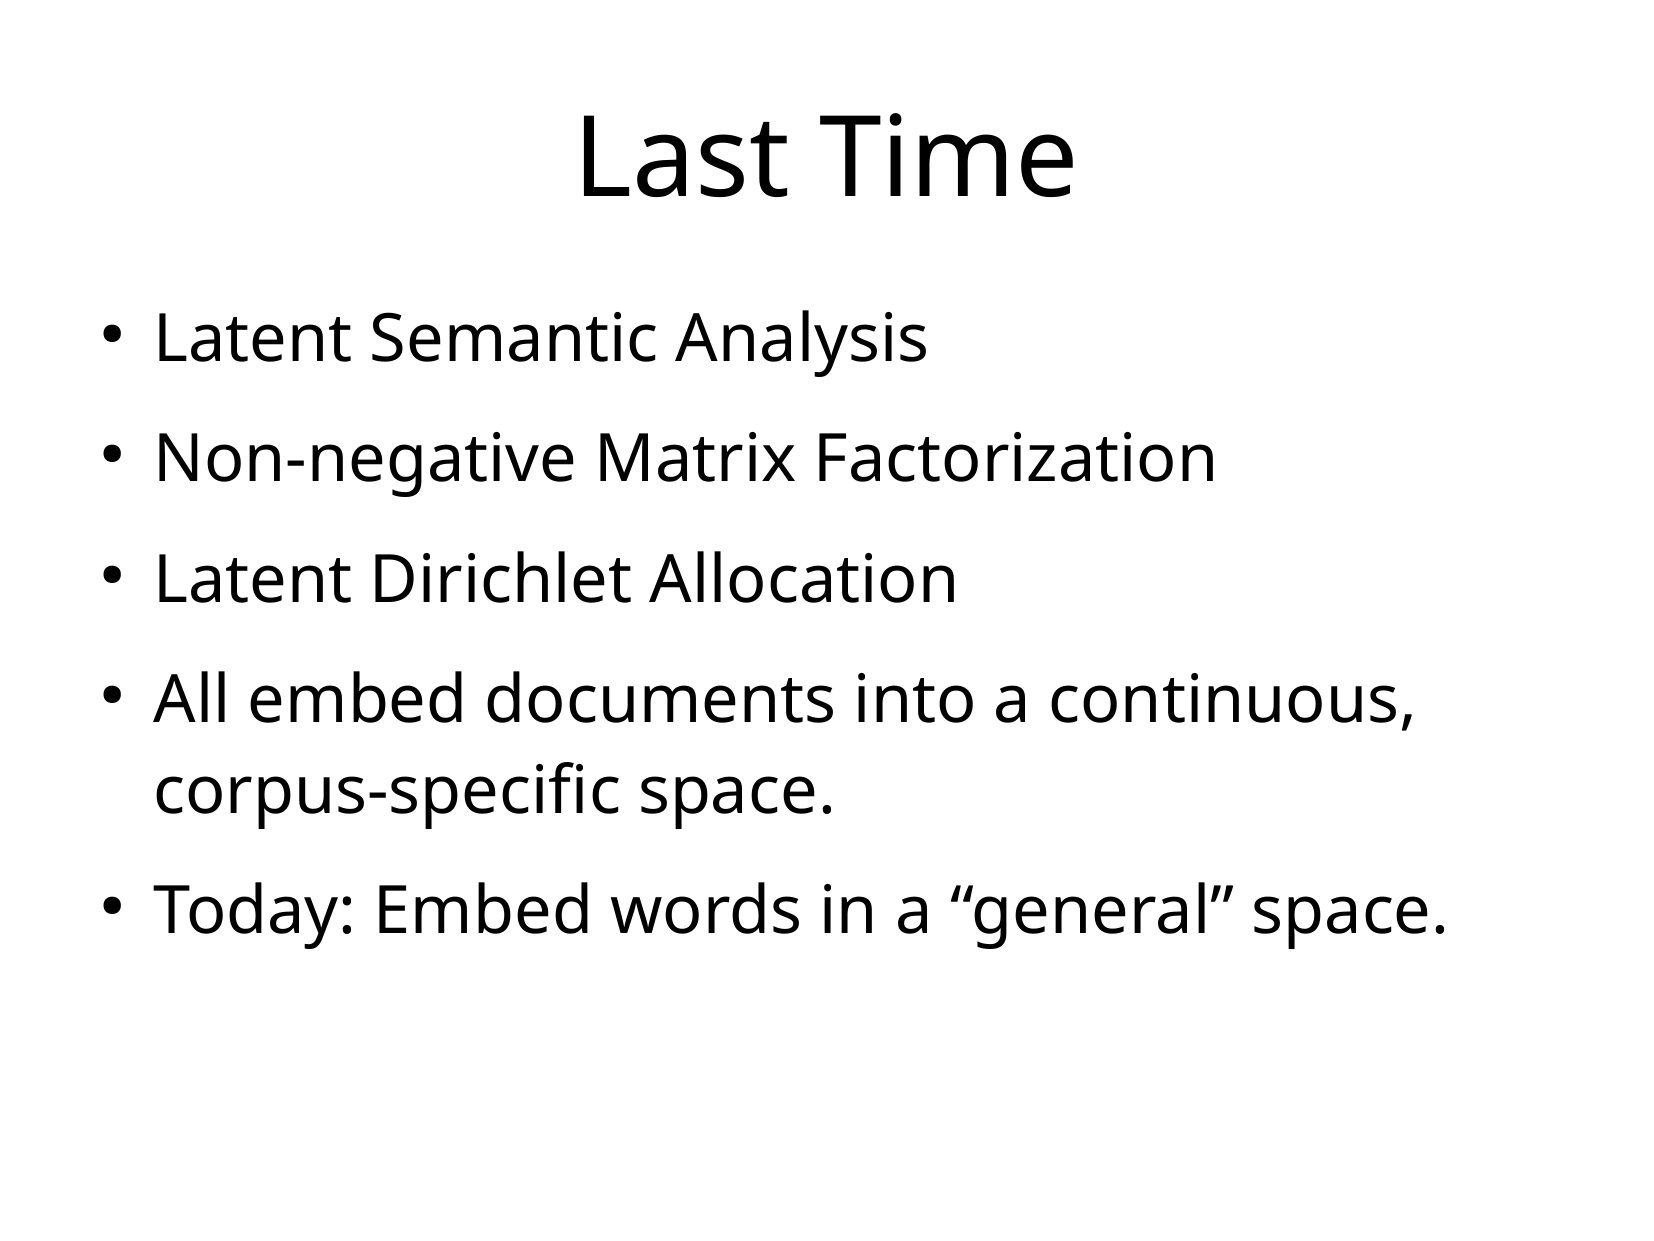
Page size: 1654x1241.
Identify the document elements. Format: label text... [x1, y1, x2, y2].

list Latent Semantic Analysis Non-negative Matrix Factorization Latent Dirichlet Allocation All embed documents into a continuous, corpus-specific space. Today: Embed words in a “general” space. [82, 290, 1571, 1010]
title Last Time [82, 49, 1571, 257]
